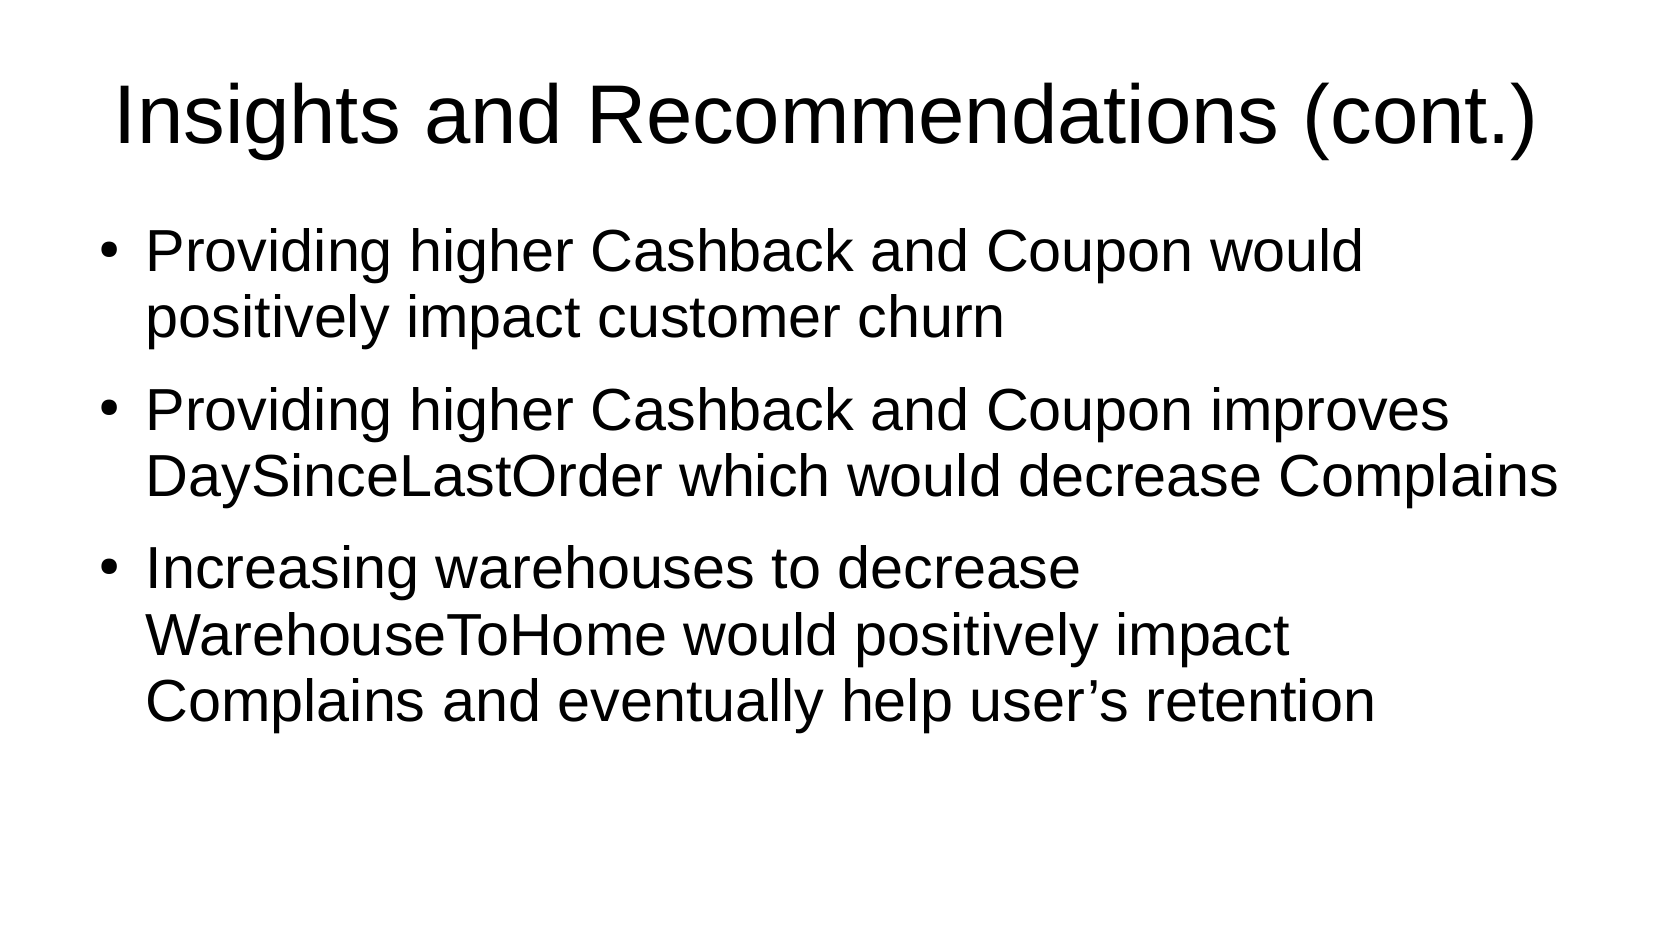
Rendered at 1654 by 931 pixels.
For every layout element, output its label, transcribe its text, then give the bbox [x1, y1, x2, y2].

list Providing higher Cashback and Coupon would positively impact customer churn Providing higher Cashback and Coupon improves DaySinceLastOrder which would decrease Complains Increasing warehouses to decrease WarehouseToHome would positively impact Complains and eventually help user’s retention [82, 217, 1571, 758]
title Insights and Recommendations (cont.) [82, 37, 1571, 193]
